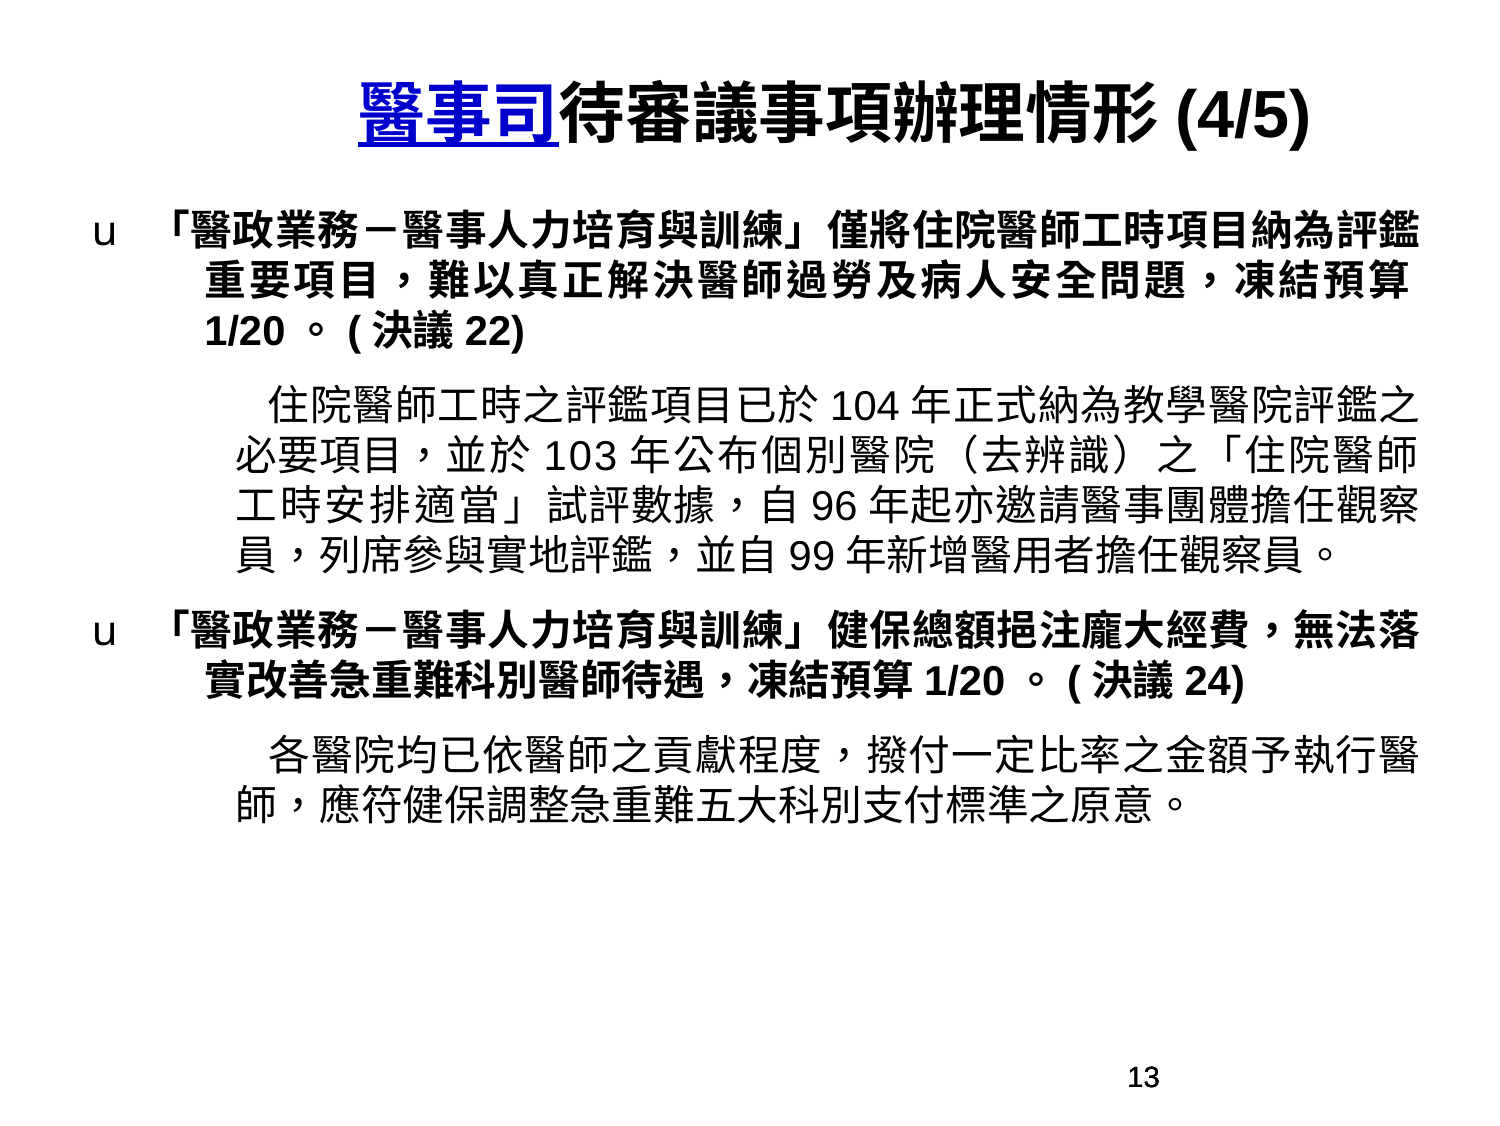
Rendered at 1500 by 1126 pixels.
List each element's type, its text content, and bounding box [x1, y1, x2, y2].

title 醫事司待審議事項辦理情形(4/5) [191, 48, 1480, 173]
list 「醫政業務－醫事人力培育與訓練」僅將住院醫師工時項目納為評鑑重要項目，難以真正解決醫師過勞及病人安全問題，凍結預算1/20。(決議22) 住院醫師工時之評鑑項目已於104年正式納為教學醫院評鑑之必要項目，並於103年公布個別醫院（去辨識）之「住院醫師工時安排適當」試評數據，自96年起亦邀請醫事團體擔任觀察員，列席參與實地評鑑，並自99年新增醫用者擔任觀察員。 「醫政業務－醫事人力培育與訓練」健保總額挹注龐大經費，無法落實改善急重難科別醫師待遇，凍結預算1/20。(決議24) 各醫院均已依醫師之貢獻程度，撥付一定比率之金額予執行醫師，應符健保調整急重難五大科別支付標準之原意。 [76, 196, 1436, 1126]
